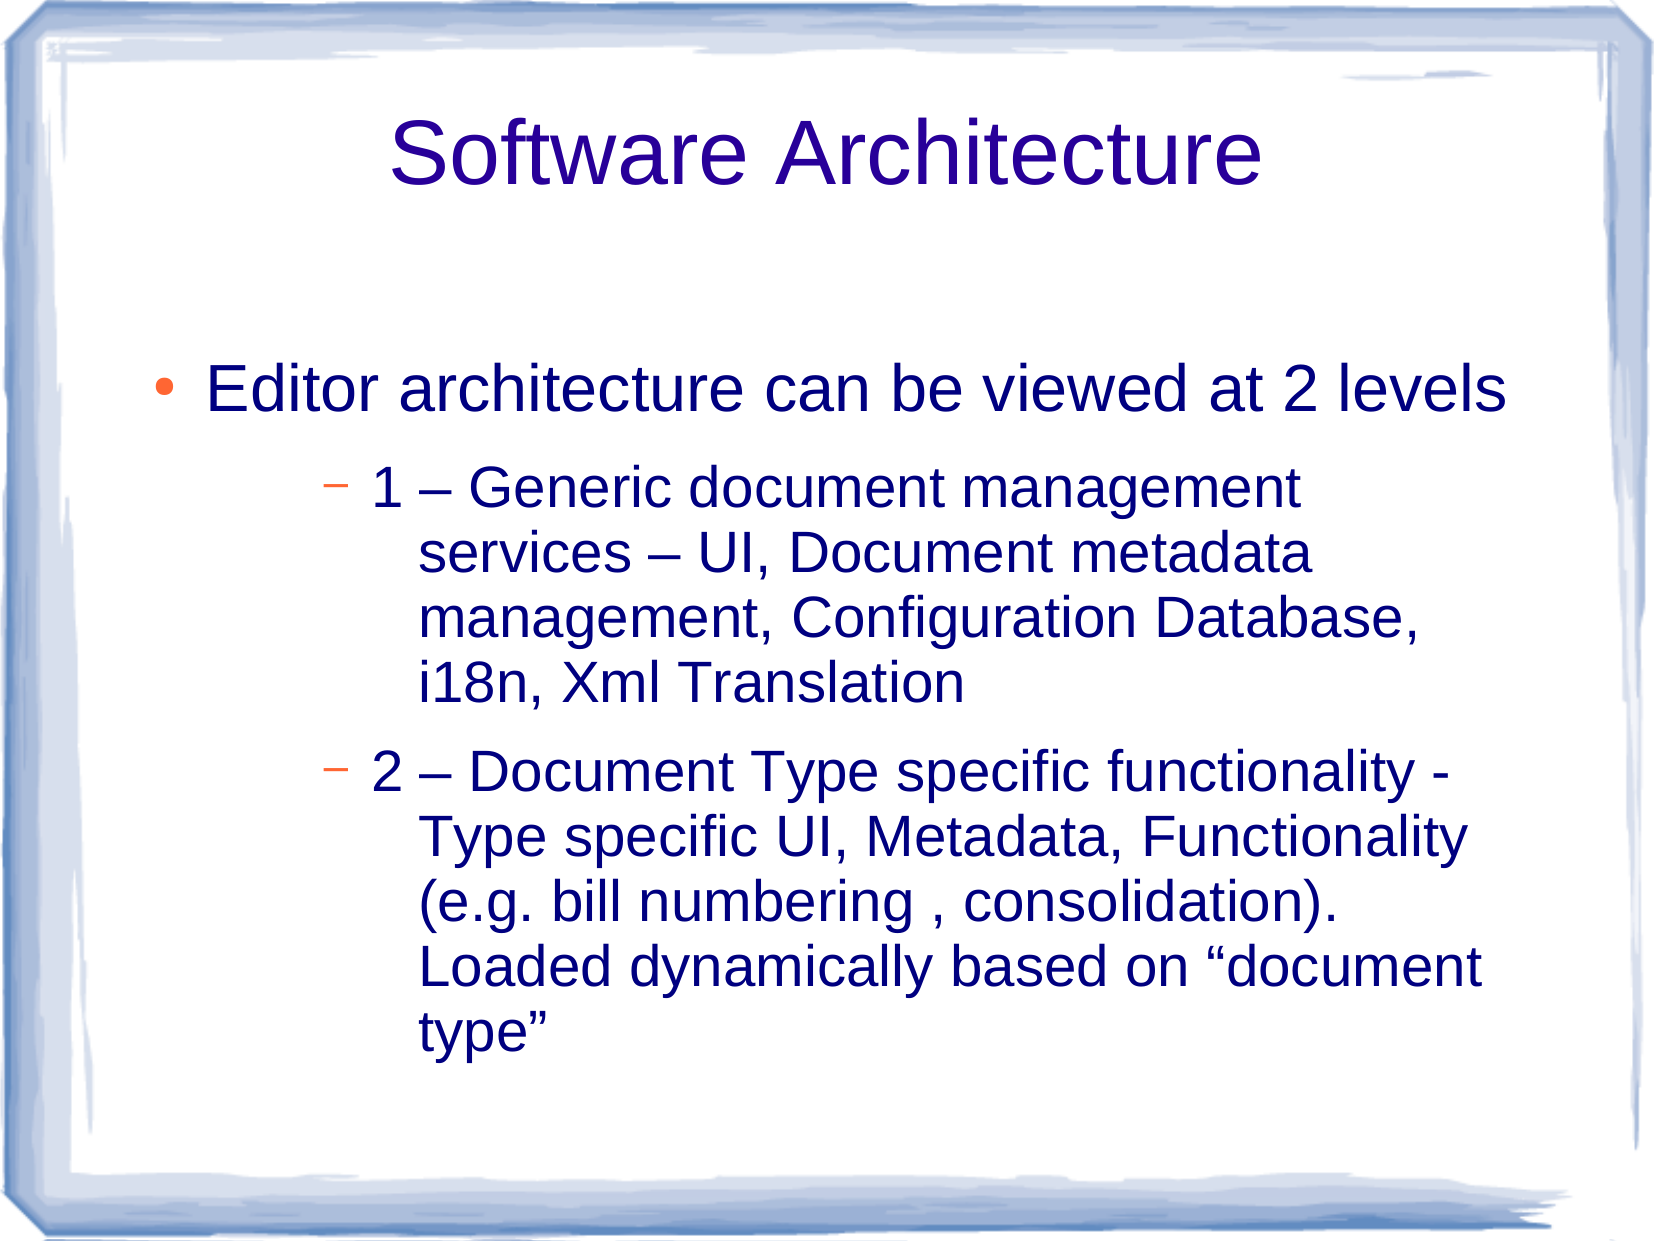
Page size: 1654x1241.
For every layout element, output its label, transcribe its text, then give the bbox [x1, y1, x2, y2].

picture [0, 0, 1654, 1241]
list Editor architecture can be viewed at 2 levels 1 – Generic document management services – UI, Document metadata management, Configuration Database, i18n, Xml Translation 2 – Document Type specific functionality - Type specific UI, Metadata, Functionality (e.g. bill numbering , consolidation). Loaded dynamically based on “document type” [134, 350, 1516, 1156]
title Software Architecture [82, 49, 1571, 257]
